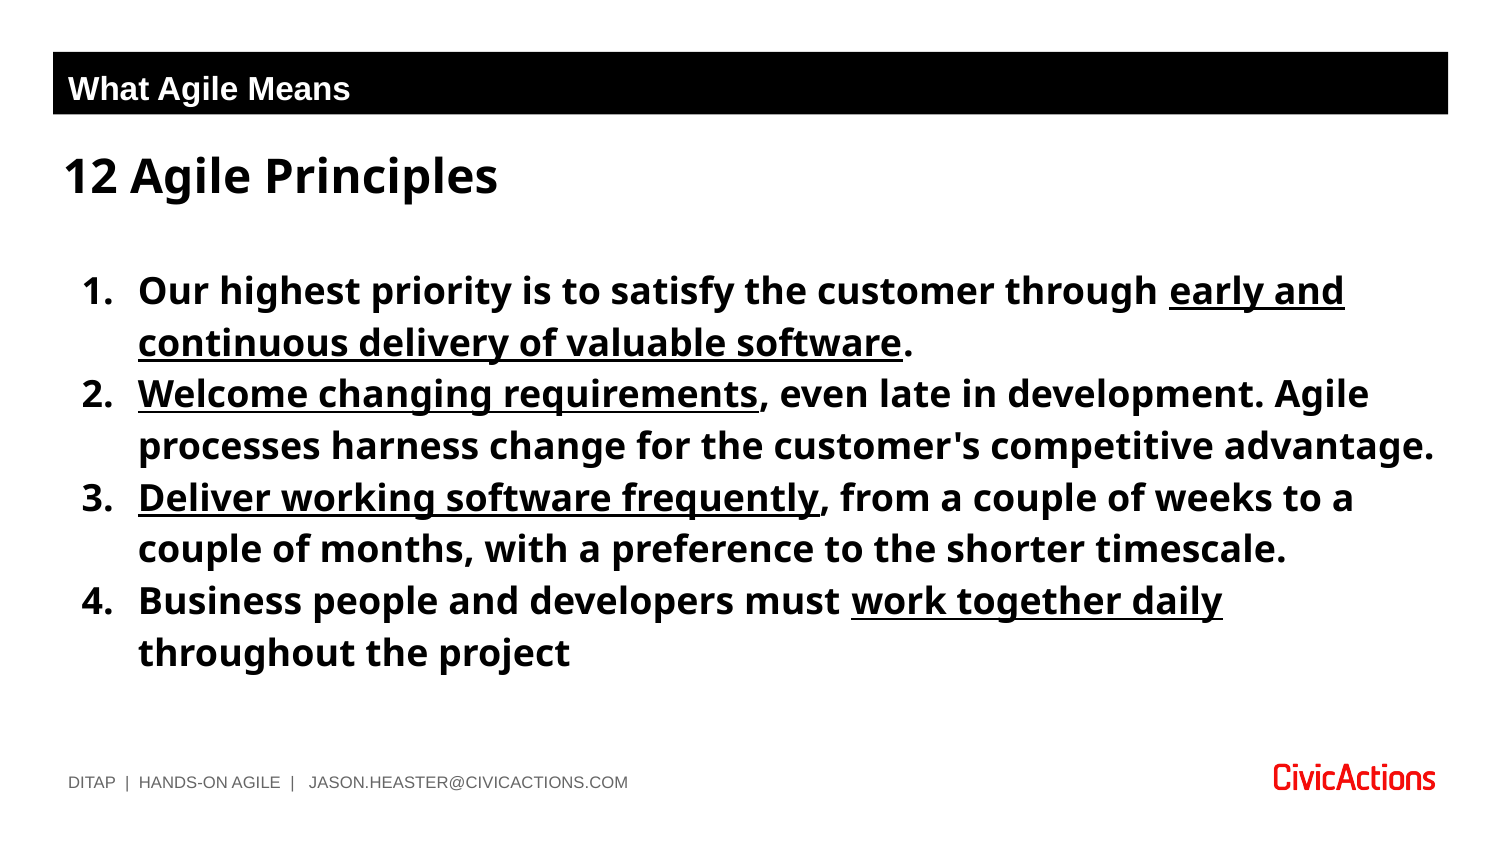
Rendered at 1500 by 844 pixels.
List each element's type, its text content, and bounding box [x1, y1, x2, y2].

title What Agile Means [53, 51, 1449, 115]
picture [1271, 758, 1438, 795]
list 12 Agile Principles Our highest priority is to satisfy the customer through early and continuous delivery of valuable software. Welcome changing requirements, even late in development. Agile processes harness change for the customer's competitive advantage. Deliver working software frequently, from a couple of weeks to a couple of months, with a preference to the shorter timescale. Business people and developers must work together daily throughout the project [53, 135, 1449, 719]
